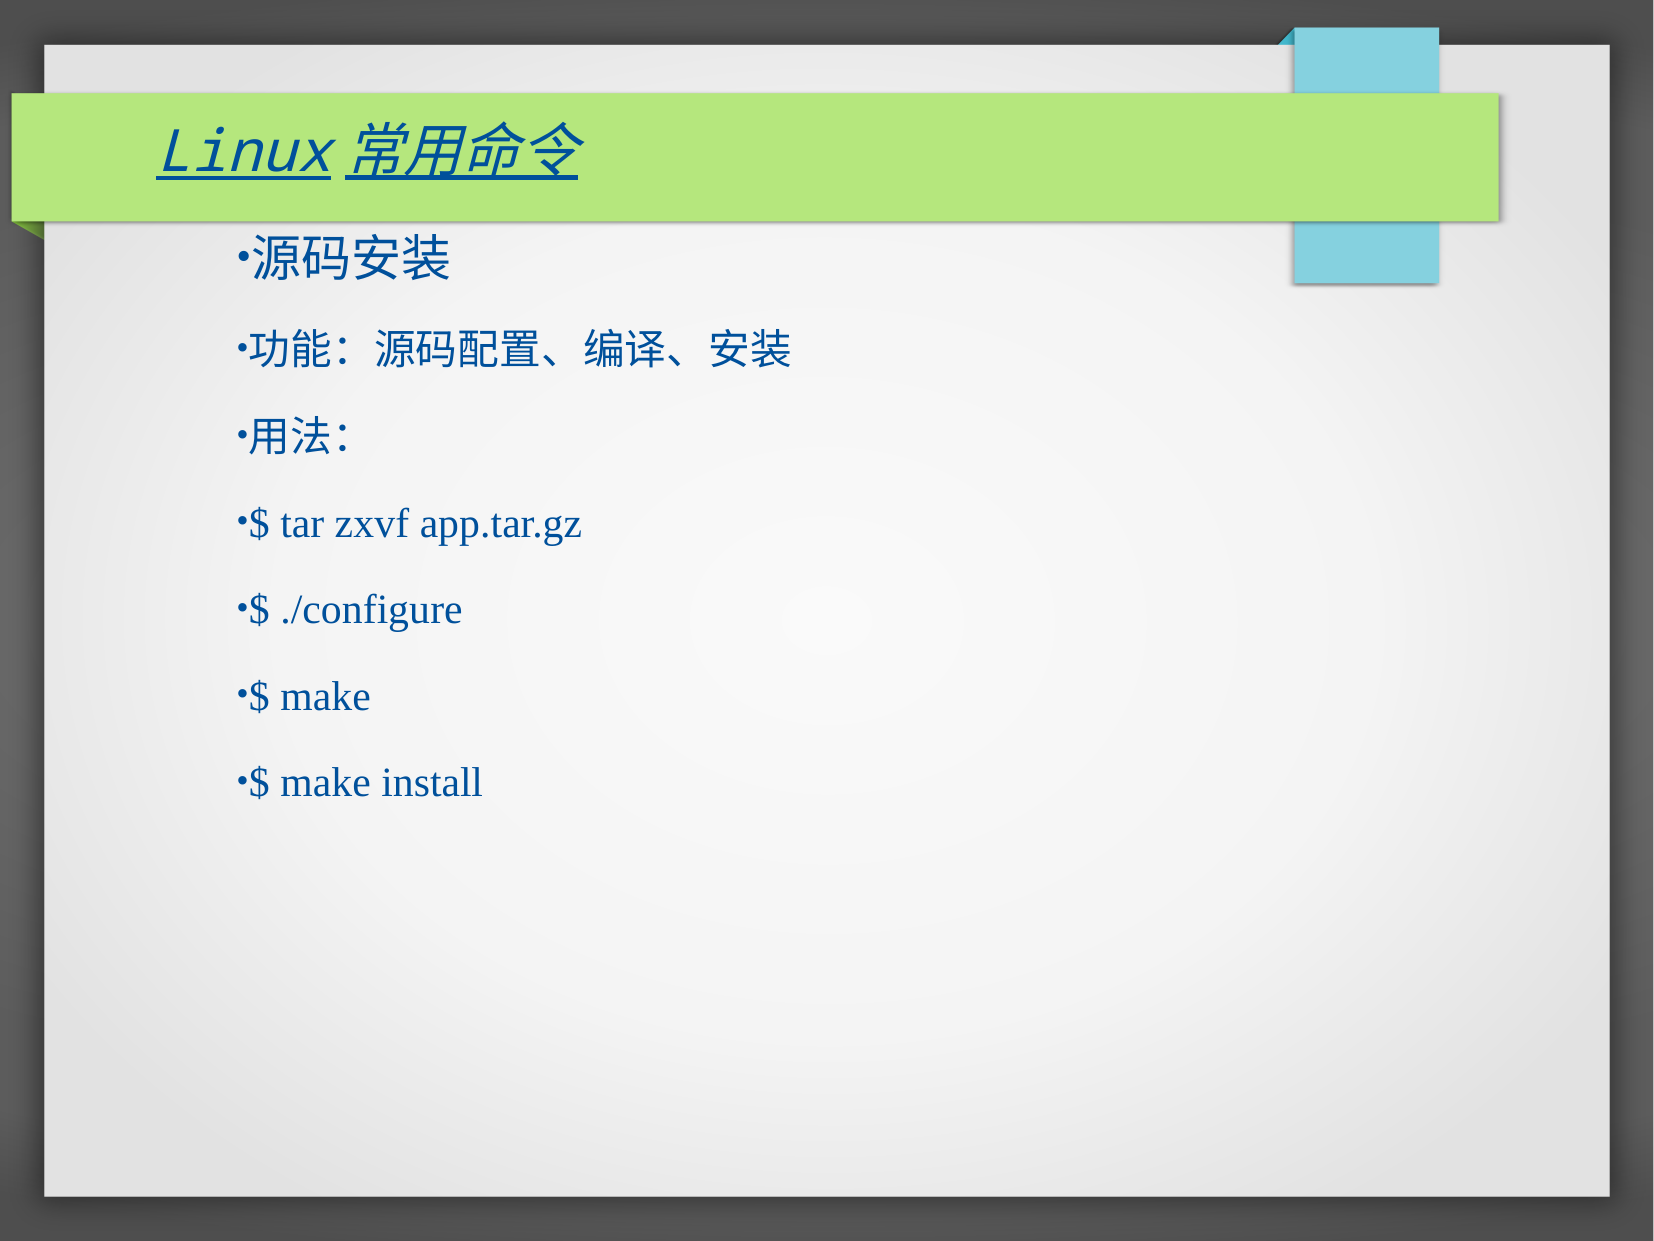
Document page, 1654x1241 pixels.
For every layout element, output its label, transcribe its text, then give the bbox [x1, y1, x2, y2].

picture [0, 0, 1654, 1241]
text_box Linux常用命令 源码安装 功能：源码配置、编译、安装 用法： $ tar zxvf app.tar.gz $ ./configure $ make $ make install [71, 105, 1595, 813]
